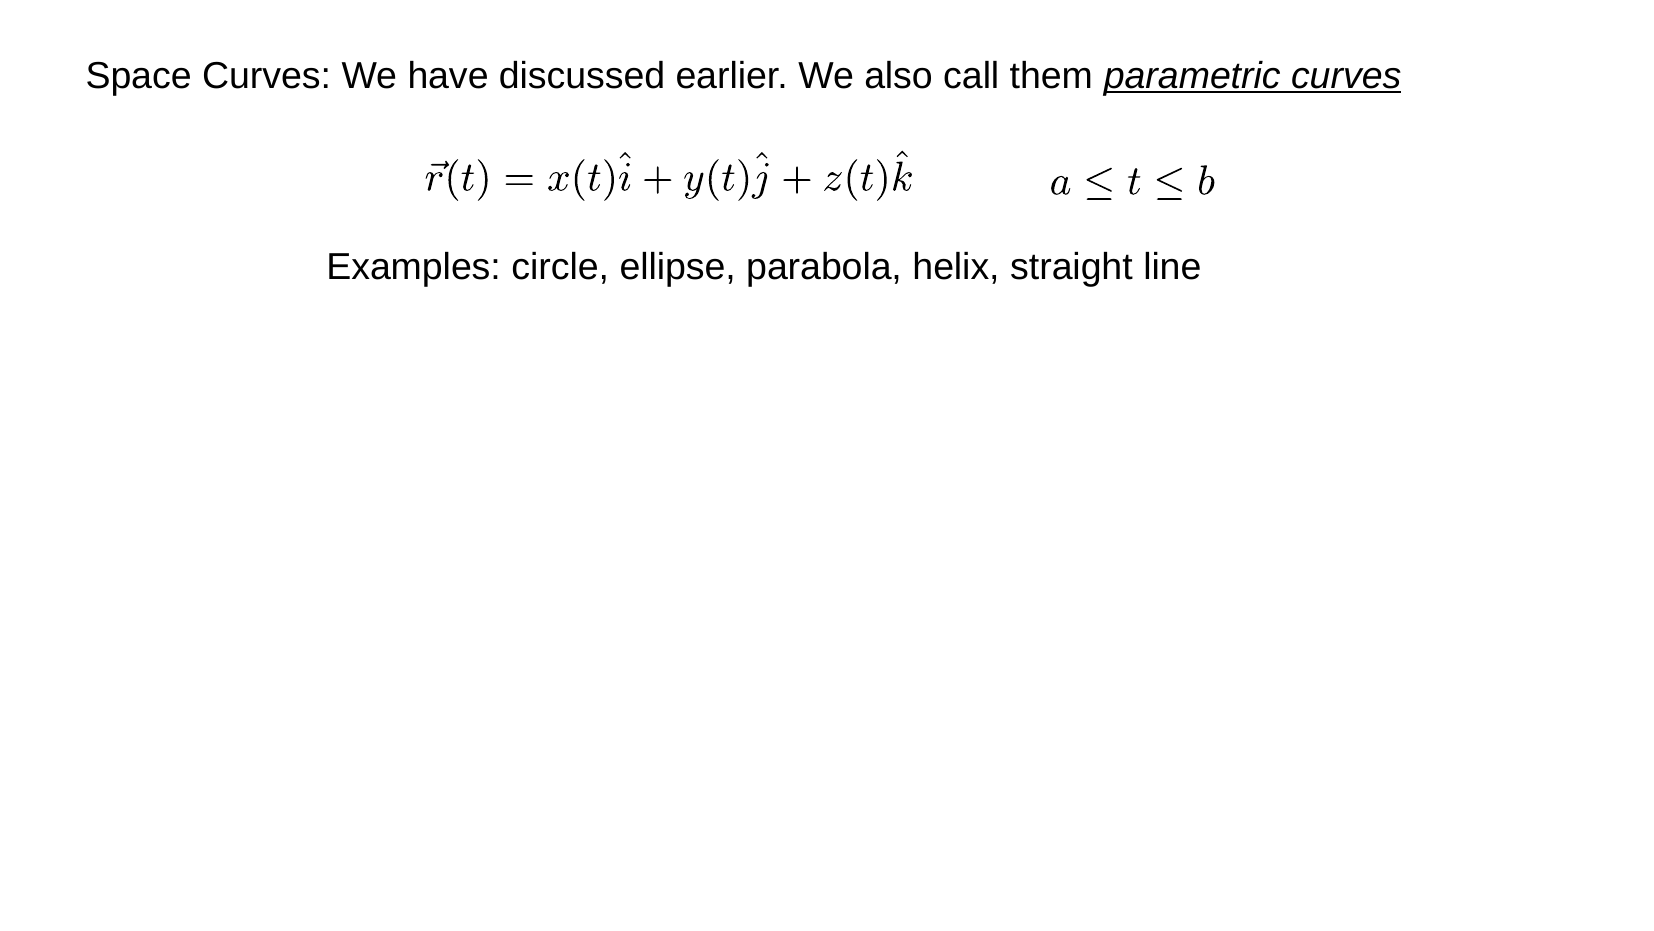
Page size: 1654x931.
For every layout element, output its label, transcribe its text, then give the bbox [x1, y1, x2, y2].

text_box Examples: circle, ellipse, parabola, helix, straight line [311, 238, 1217, 296]
text_box [425, 150, 912, 201]
text_box [1051, 165, 1215, 200]
text_box Space Curves: We have discussed earlier. We also call them parametric curves [70, 47, 1417, 105]
